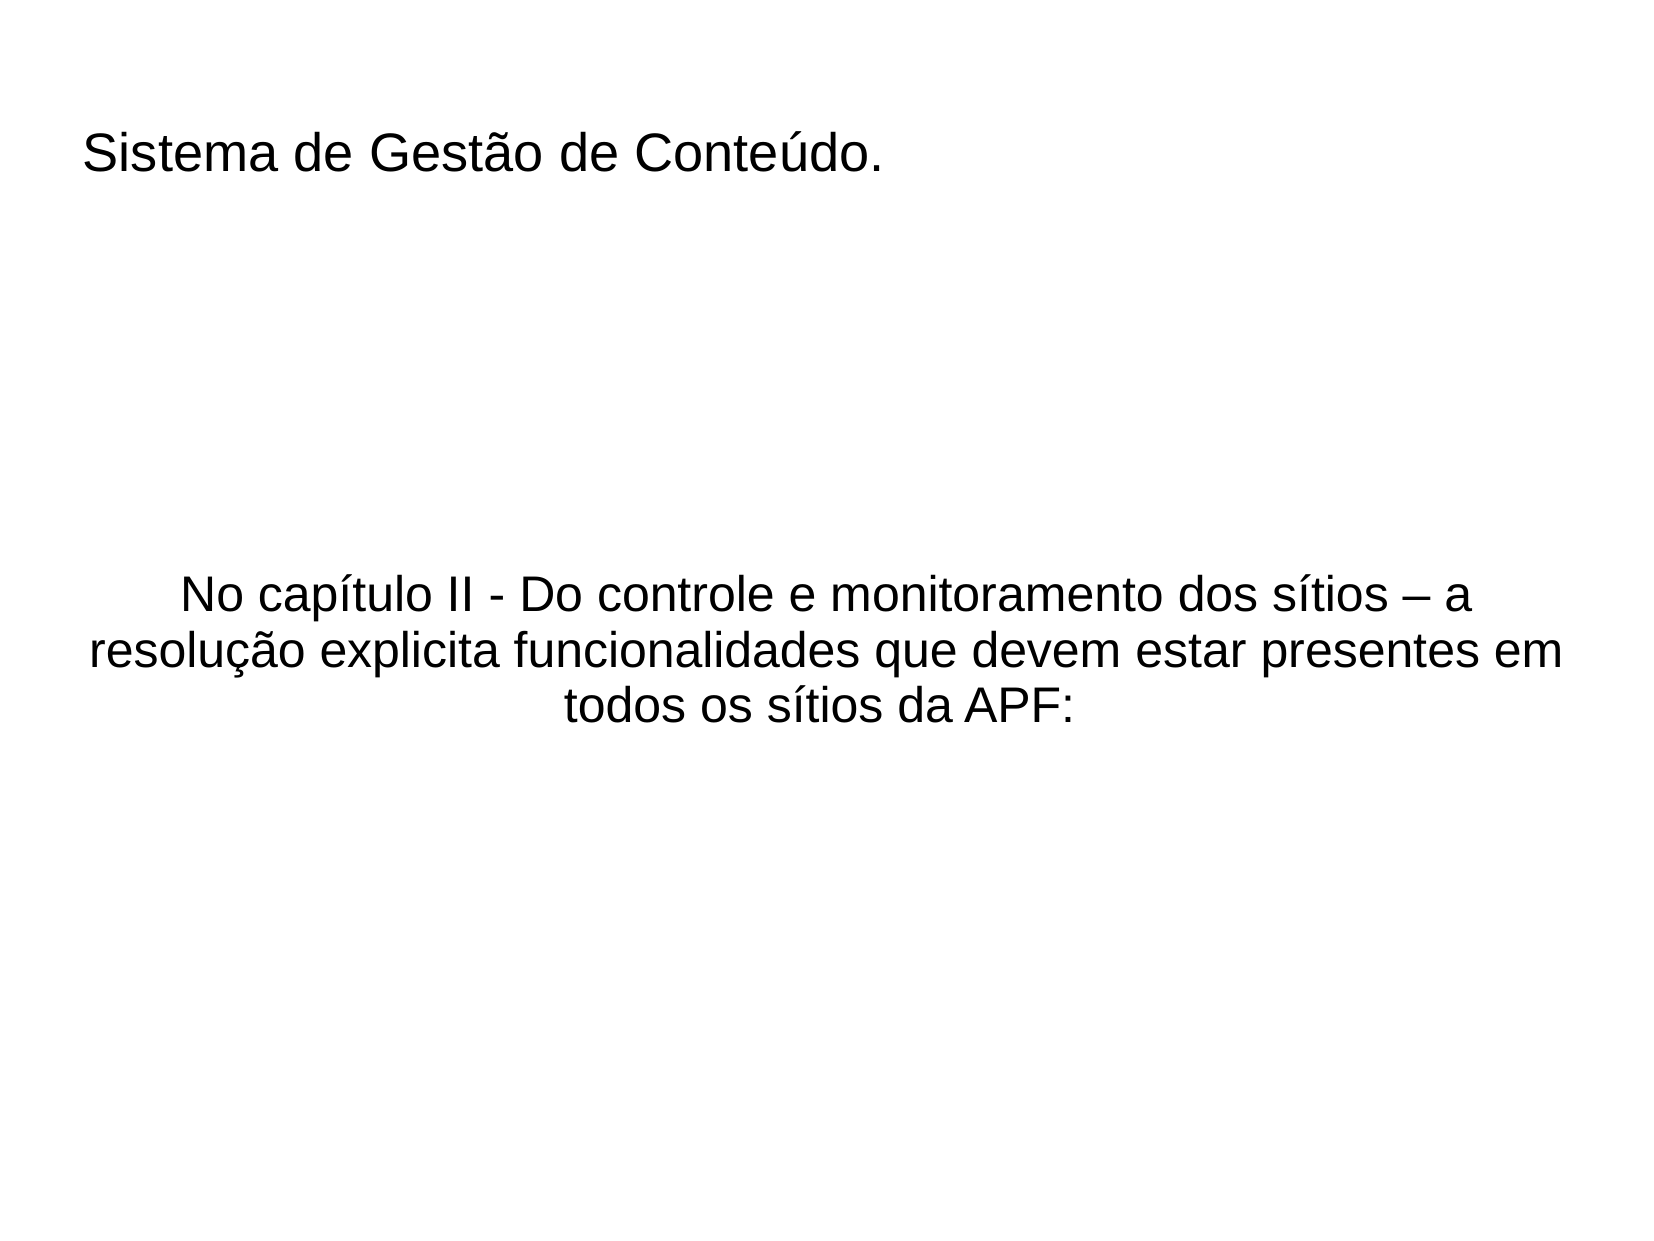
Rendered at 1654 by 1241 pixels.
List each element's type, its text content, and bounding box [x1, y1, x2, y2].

subtitle No capítulo II - Do controle e monitoramento dos sítios – a resolução explicita funcionalidades que devem estar presentes em todos os sítios da APF: [82, 290, 1571, 1010]
title Sistema de Gestão de Conteúdo. [82, 49, 1571, 257]
